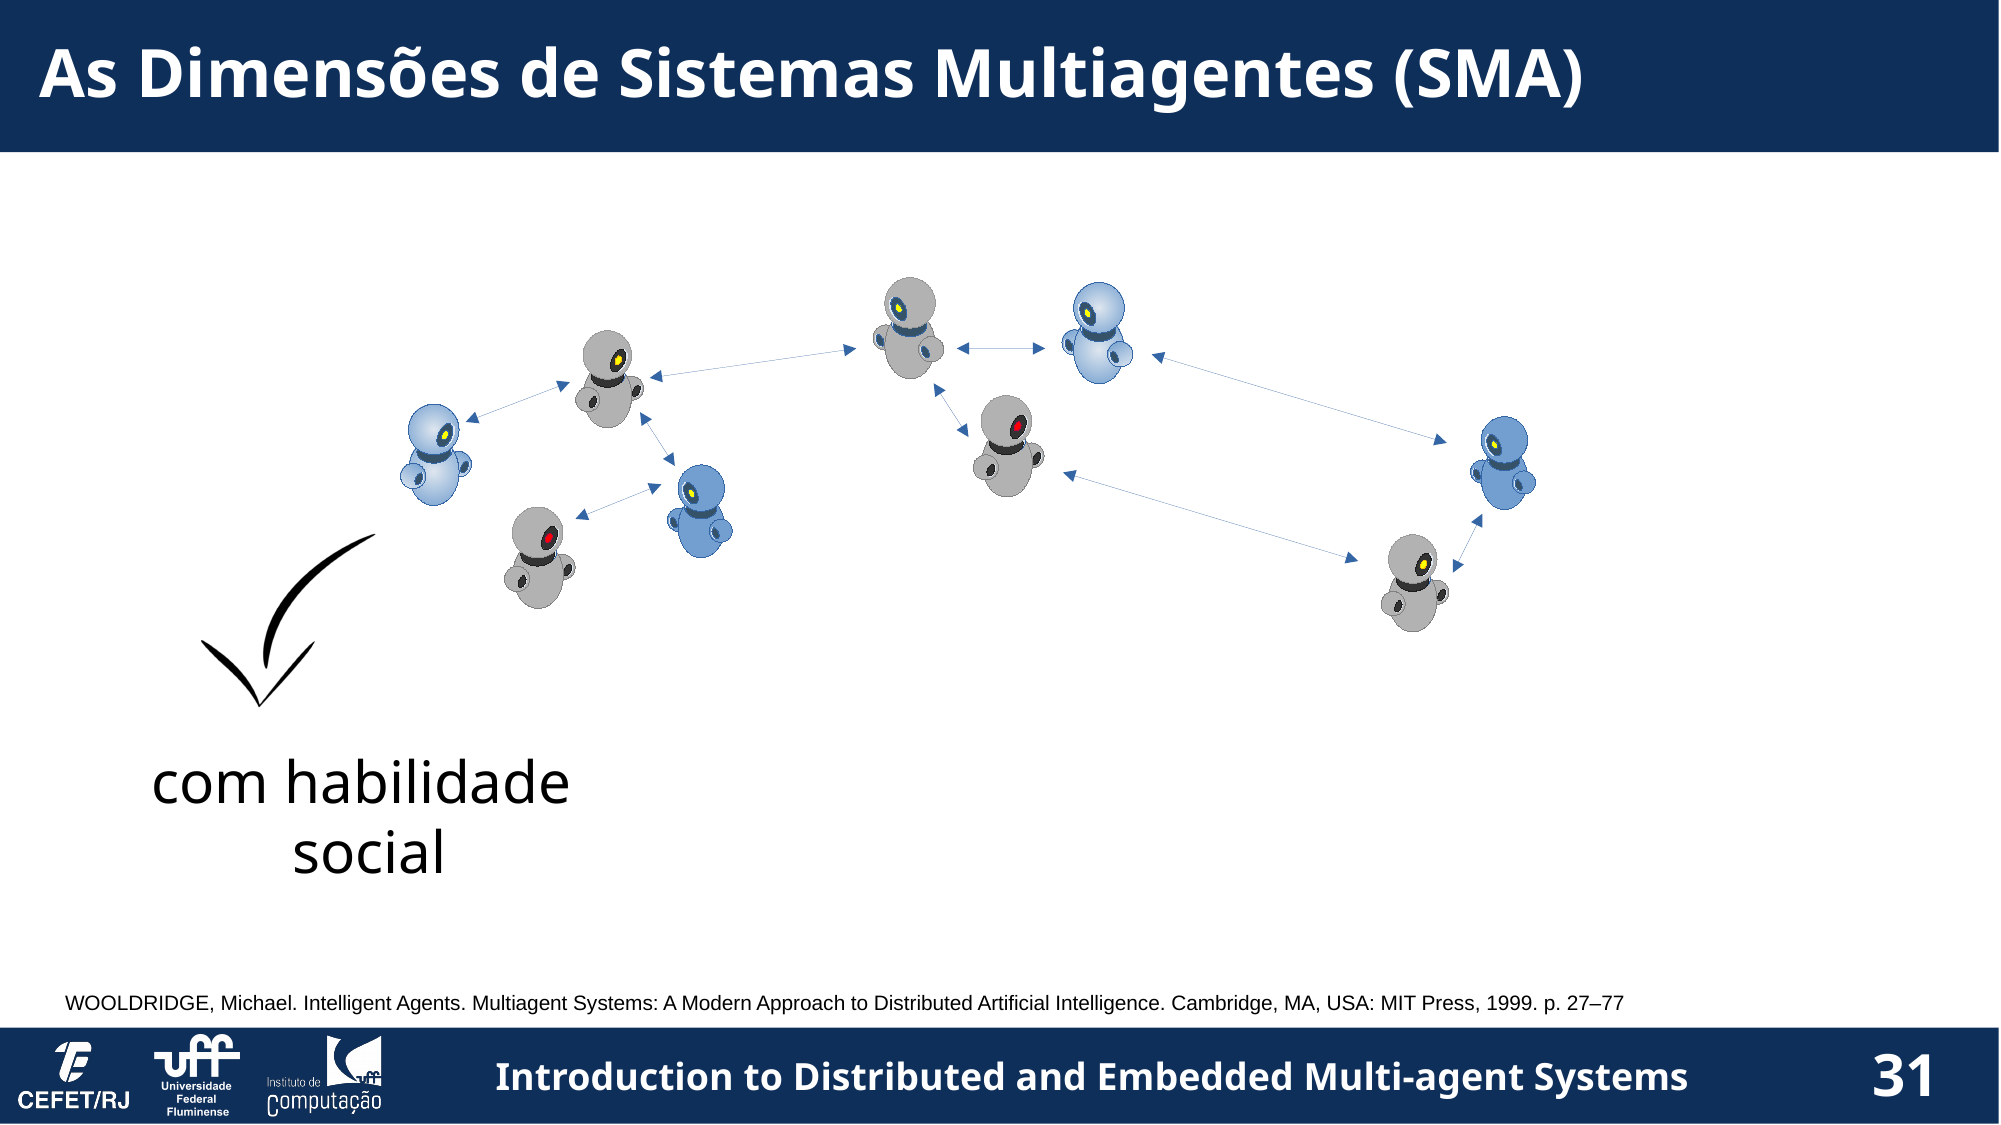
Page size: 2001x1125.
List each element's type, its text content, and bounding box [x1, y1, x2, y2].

picture [265, 1033, 383, 1117]
text_box [504, 507, 576, 609]
text_box [873, 277, 944, 379]
text_box com habilidade social [29, 738, 709, 893]
text_box [973, 395, 1045, 497]
picture [18, 1021, 129, 1125]
text_box [1470, 416, 1536, 510]
text_box [575, 330, 644, 428]
text_box [1381, 534, 1449, 632]
text_box [667, 464, 733, 558]
picture [186, 485, 377, 715]
text_box As Dimensões de Sistemas Multiagentes (SMA) [25, 23, 1999, 119]
picture [153, 1033, 241, 1121]
text_box WOOLDRIDGE, Michael. Intelligent Agents. Multiagent Systems: A Modern Approach to Distributed Artificial Intelligence. Cambridge, MA, USA: MIT Press, 1999. p. 27–77 [50, 982, 1969, 1023]
text_box [1061, 282, 1133, 384]
text_box [400, 404, 472, 506]
